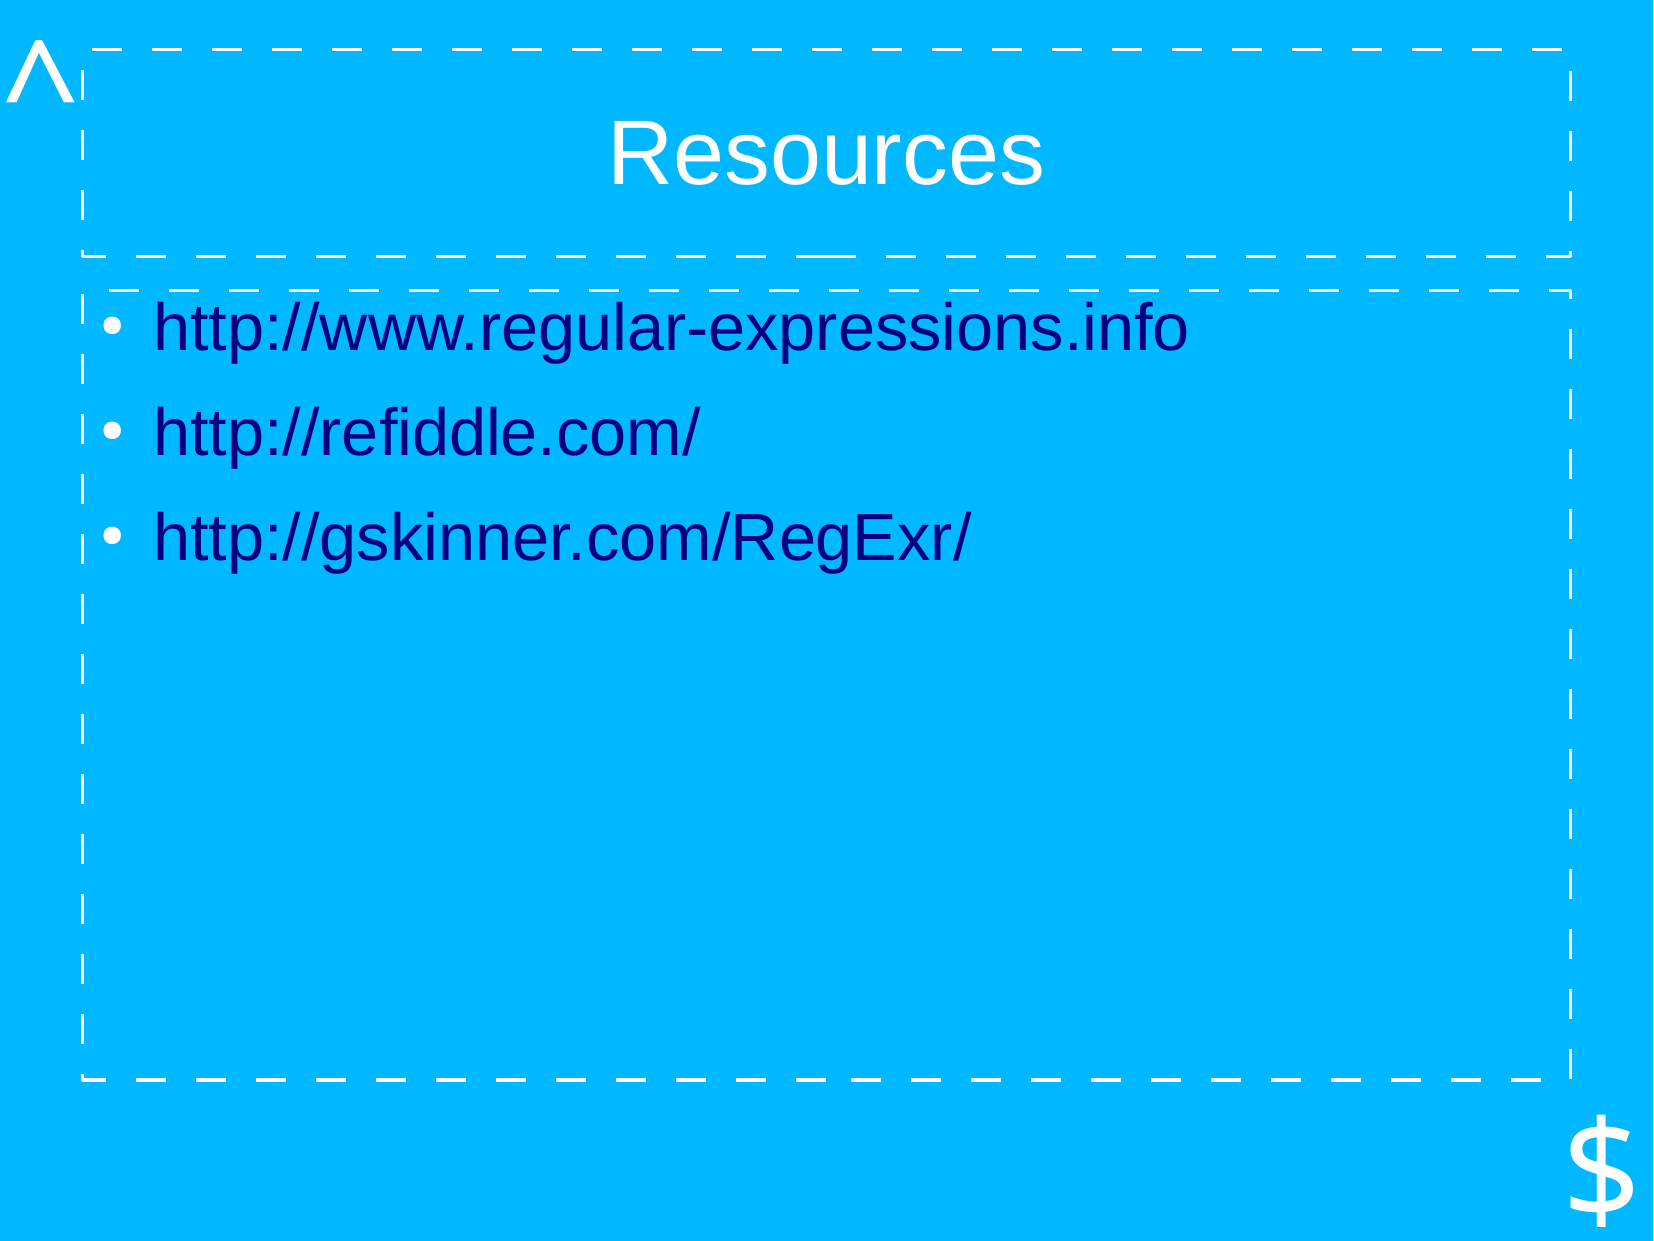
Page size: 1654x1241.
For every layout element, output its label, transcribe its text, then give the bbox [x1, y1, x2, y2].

title Resources [82, 49, 1571, 257]
list http://www.regular-expressions.info http://refiddle.com/ http://gskinner.com/RegExr/ [82, 290, 1571, 1081]
